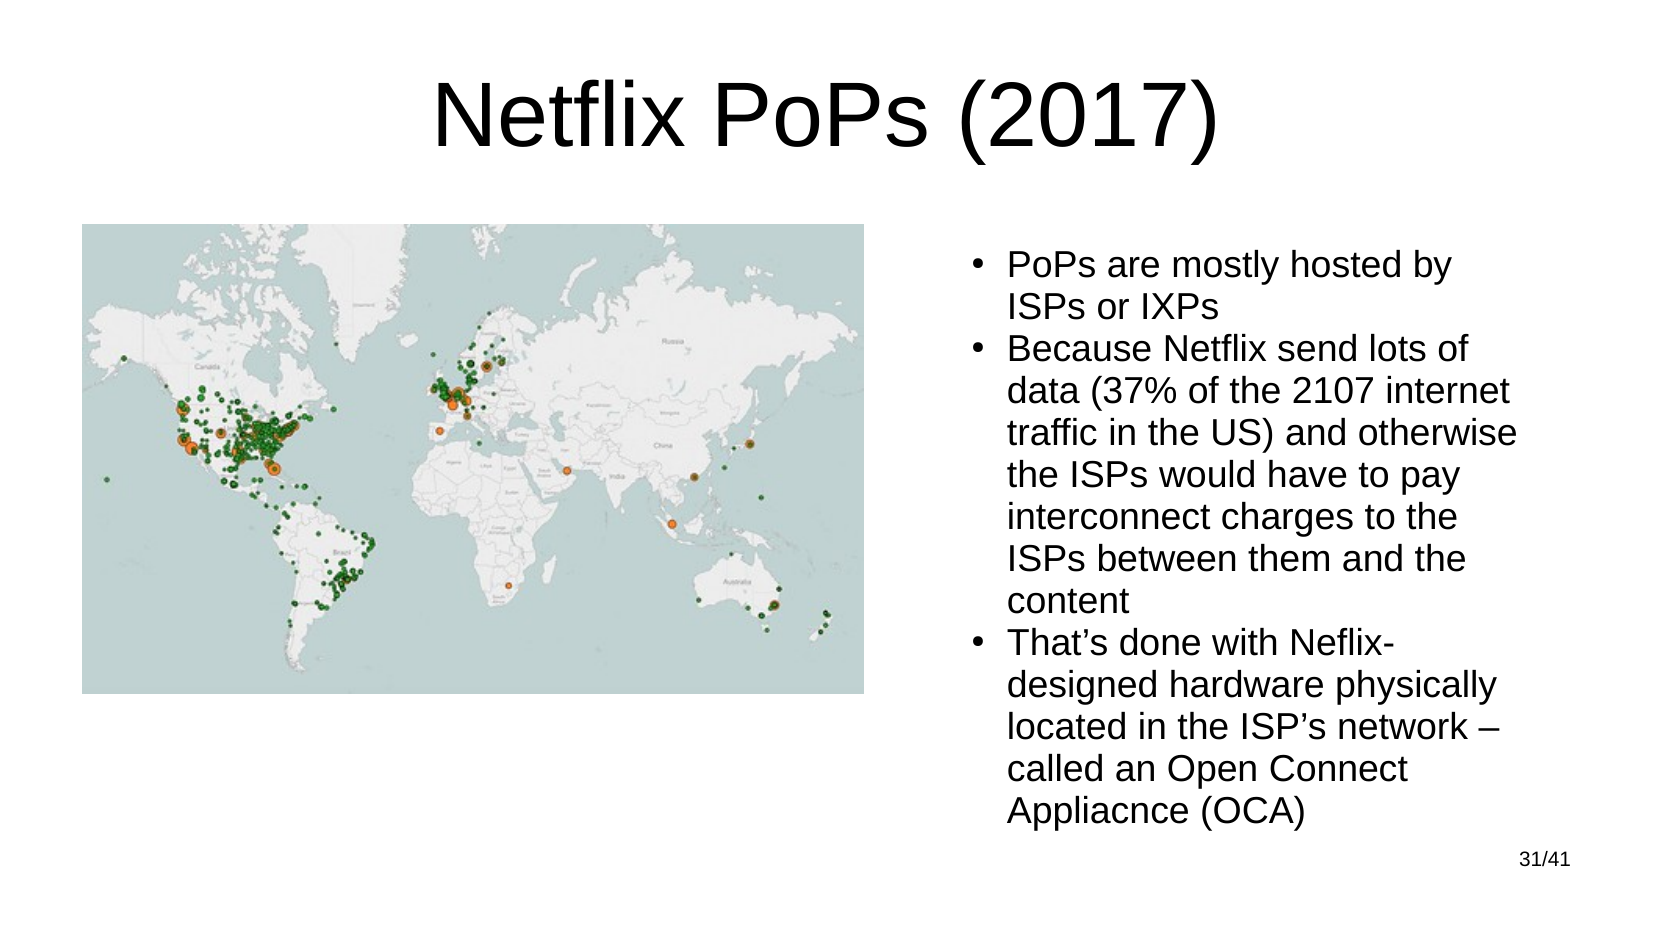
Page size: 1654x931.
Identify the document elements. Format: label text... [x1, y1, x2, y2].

title Netflix PoPs (2017) [82, 37, 1571, 193]
picture [82, 224, 864, 694]
text_box PoPs are mostly hosted by ISPs or IXPs Because Netflix send lots of data (37% of the 2107 internet traffic in the US) and otherwise the ISPs would have to pay interconnect charges to the ISPs between them and the content That’s done with Neflix-designed hardware physically located in the ISP’s network – called an Open Connect Appliacnce (OCA) [956, 236, 1536, 839]
